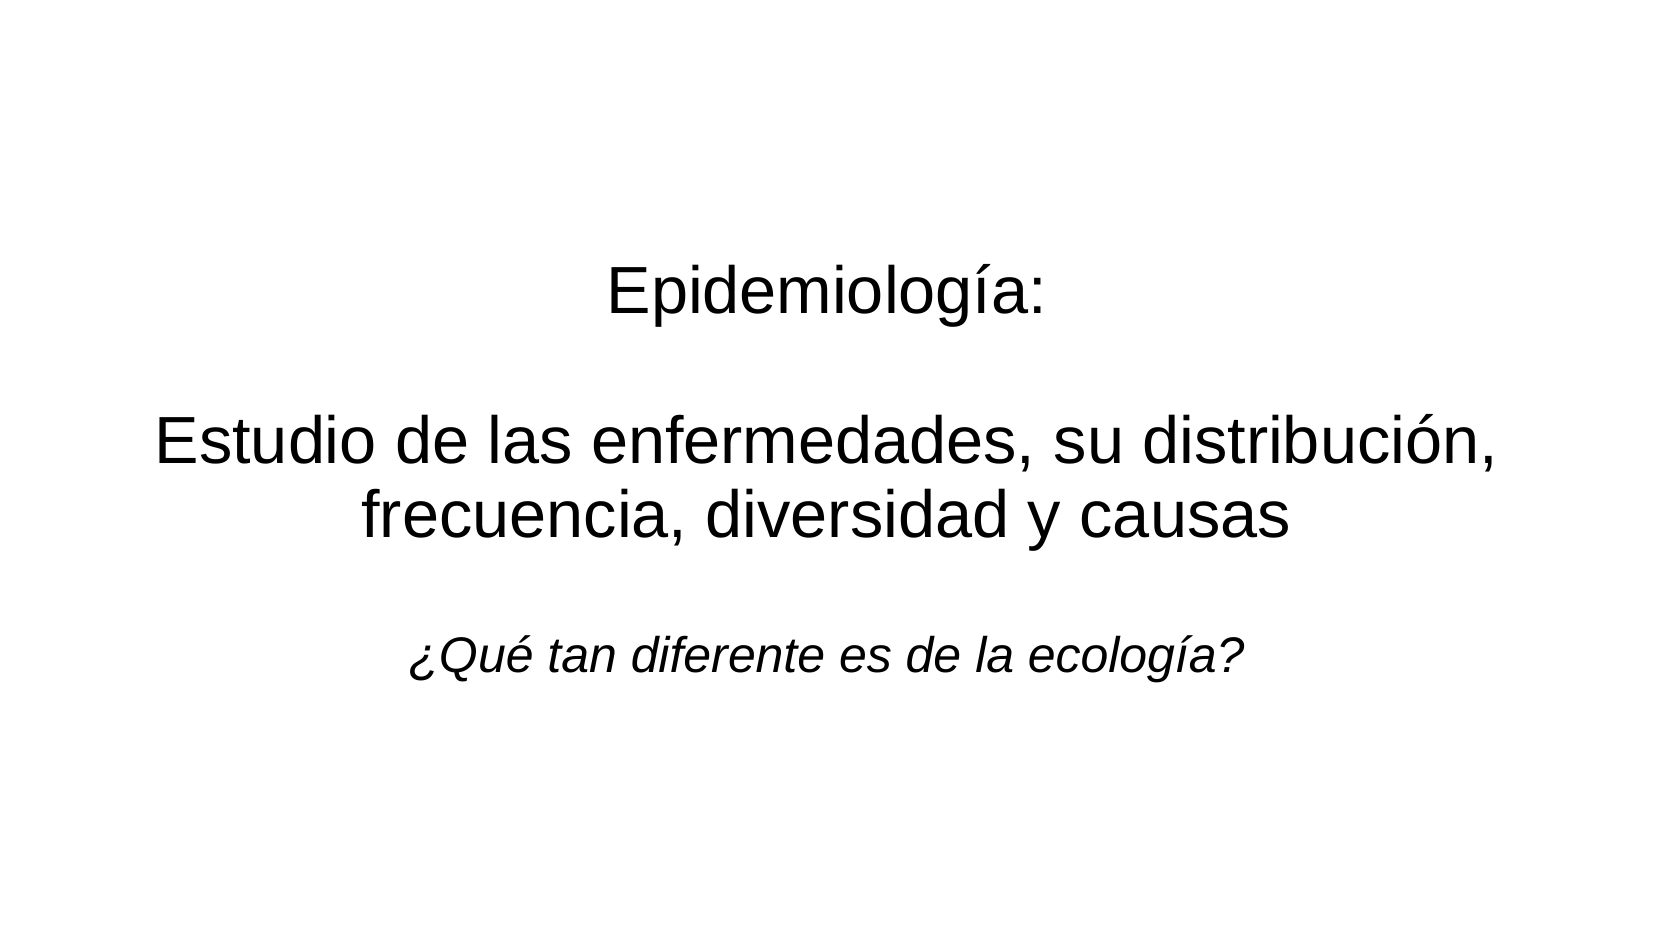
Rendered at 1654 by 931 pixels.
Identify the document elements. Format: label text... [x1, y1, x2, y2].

subtitle Epidemiología: Estudio de las enfermedades, su distribución, frecuencia, diversidad y causas ¿Qué tan diferente es de la ecología? [82, 107, 1571, 828]
